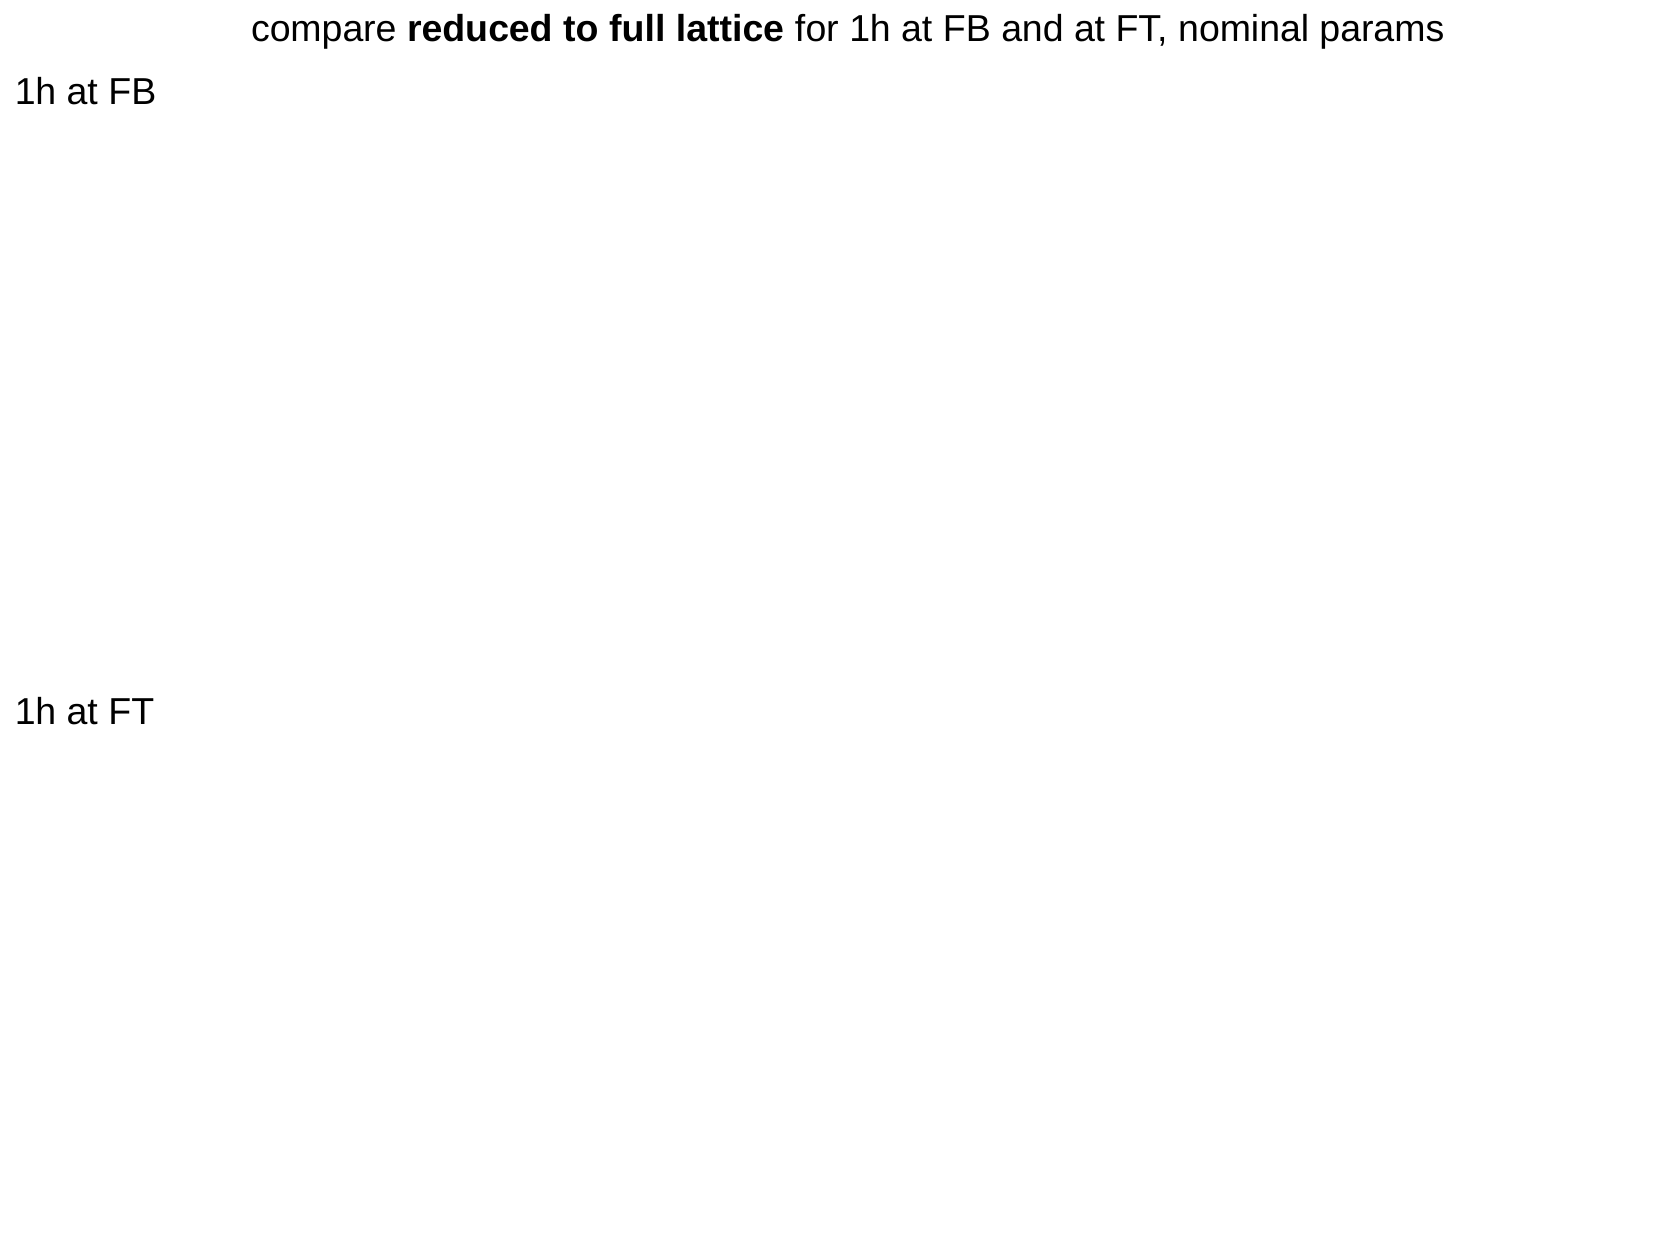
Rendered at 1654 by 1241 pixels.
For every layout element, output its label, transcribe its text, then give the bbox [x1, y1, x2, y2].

text_box 1h at FB [0, 63, 172, 121]
text_box compare reduced to full lattice for 1h at FB and at FT, nominal params [236, 0, 1617, 141]
text_box 1h at FT [0, 683, 172, 741]
